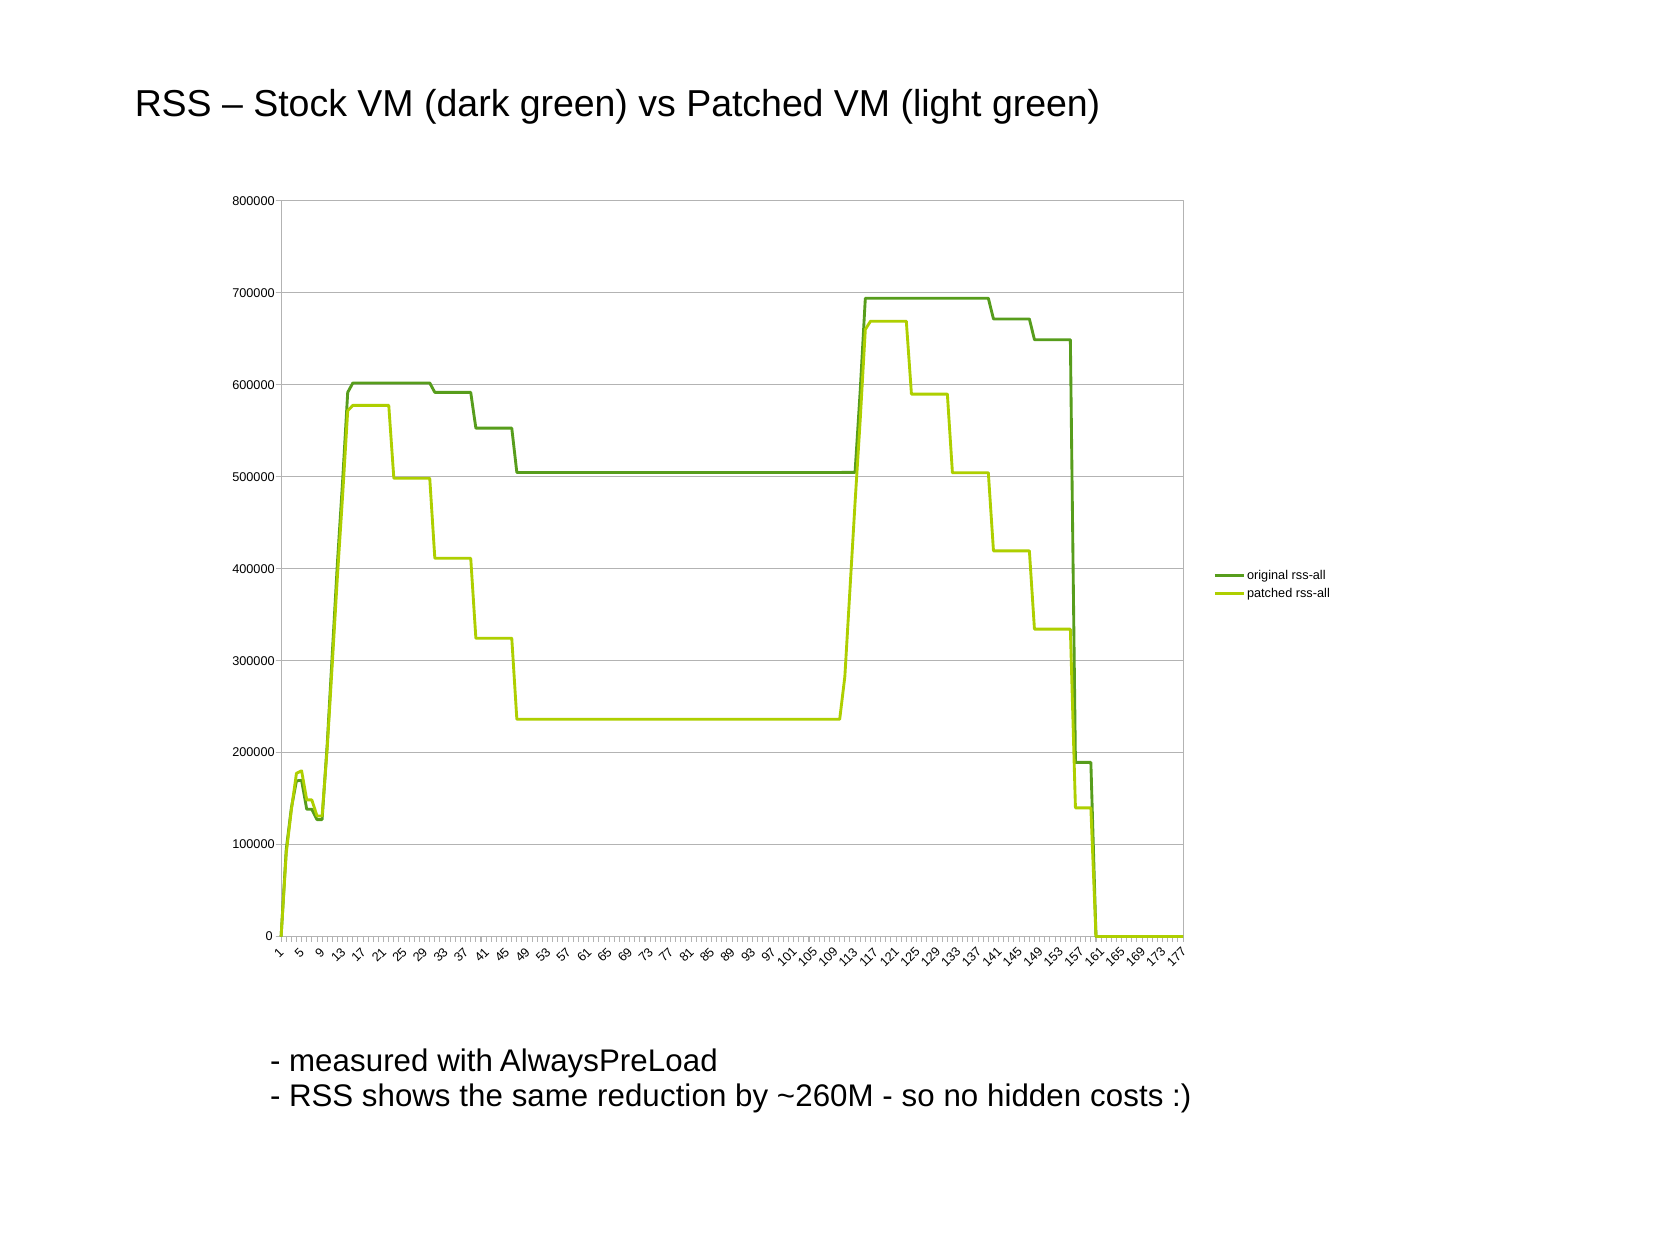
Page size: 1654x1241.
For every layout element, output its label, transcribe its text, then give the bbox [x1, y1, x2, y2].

picture [209, 180, 1342, 991]
text_box RSS – Stock VM (dark green) vs Patched VM (light green) [120, 75, 1116, 216]
text_box - measured with AlwaysPreLoad - RSS shows the same reduction by ~260M - so no hidden costs :) [255, 1036, 1255, 1156]
